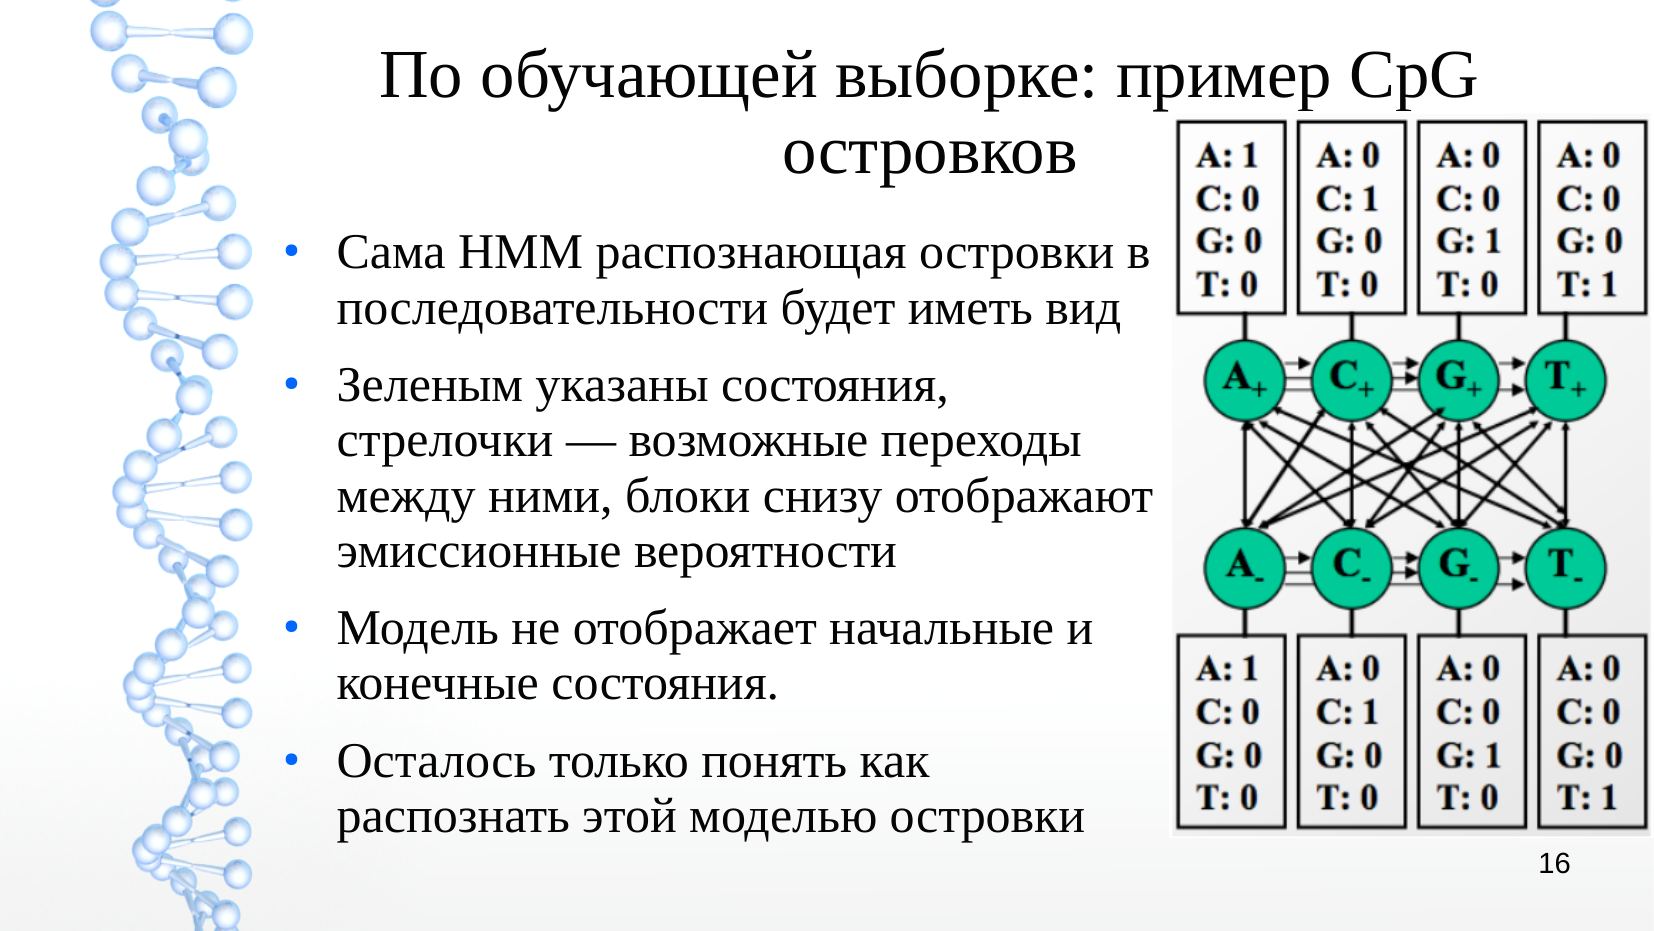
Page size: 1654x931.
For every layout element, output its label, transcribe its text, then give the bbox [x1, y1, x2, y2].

list Сама HMM распознающая островки в последовательности будет иметь вид Зеленым указаны состояния, стрелочки — возможные переходы между ними, блоки снизу отображают эмиссионные вероятности Модель не отображает начальные и конечные состояния. Осталось только понять как распознать этой моделью островки [265, 224, 1158, 863]
picture [0, 0, 1654, 931]
title По обучающей выборке: пример CpG островков [265, 35, 1595, 189]
